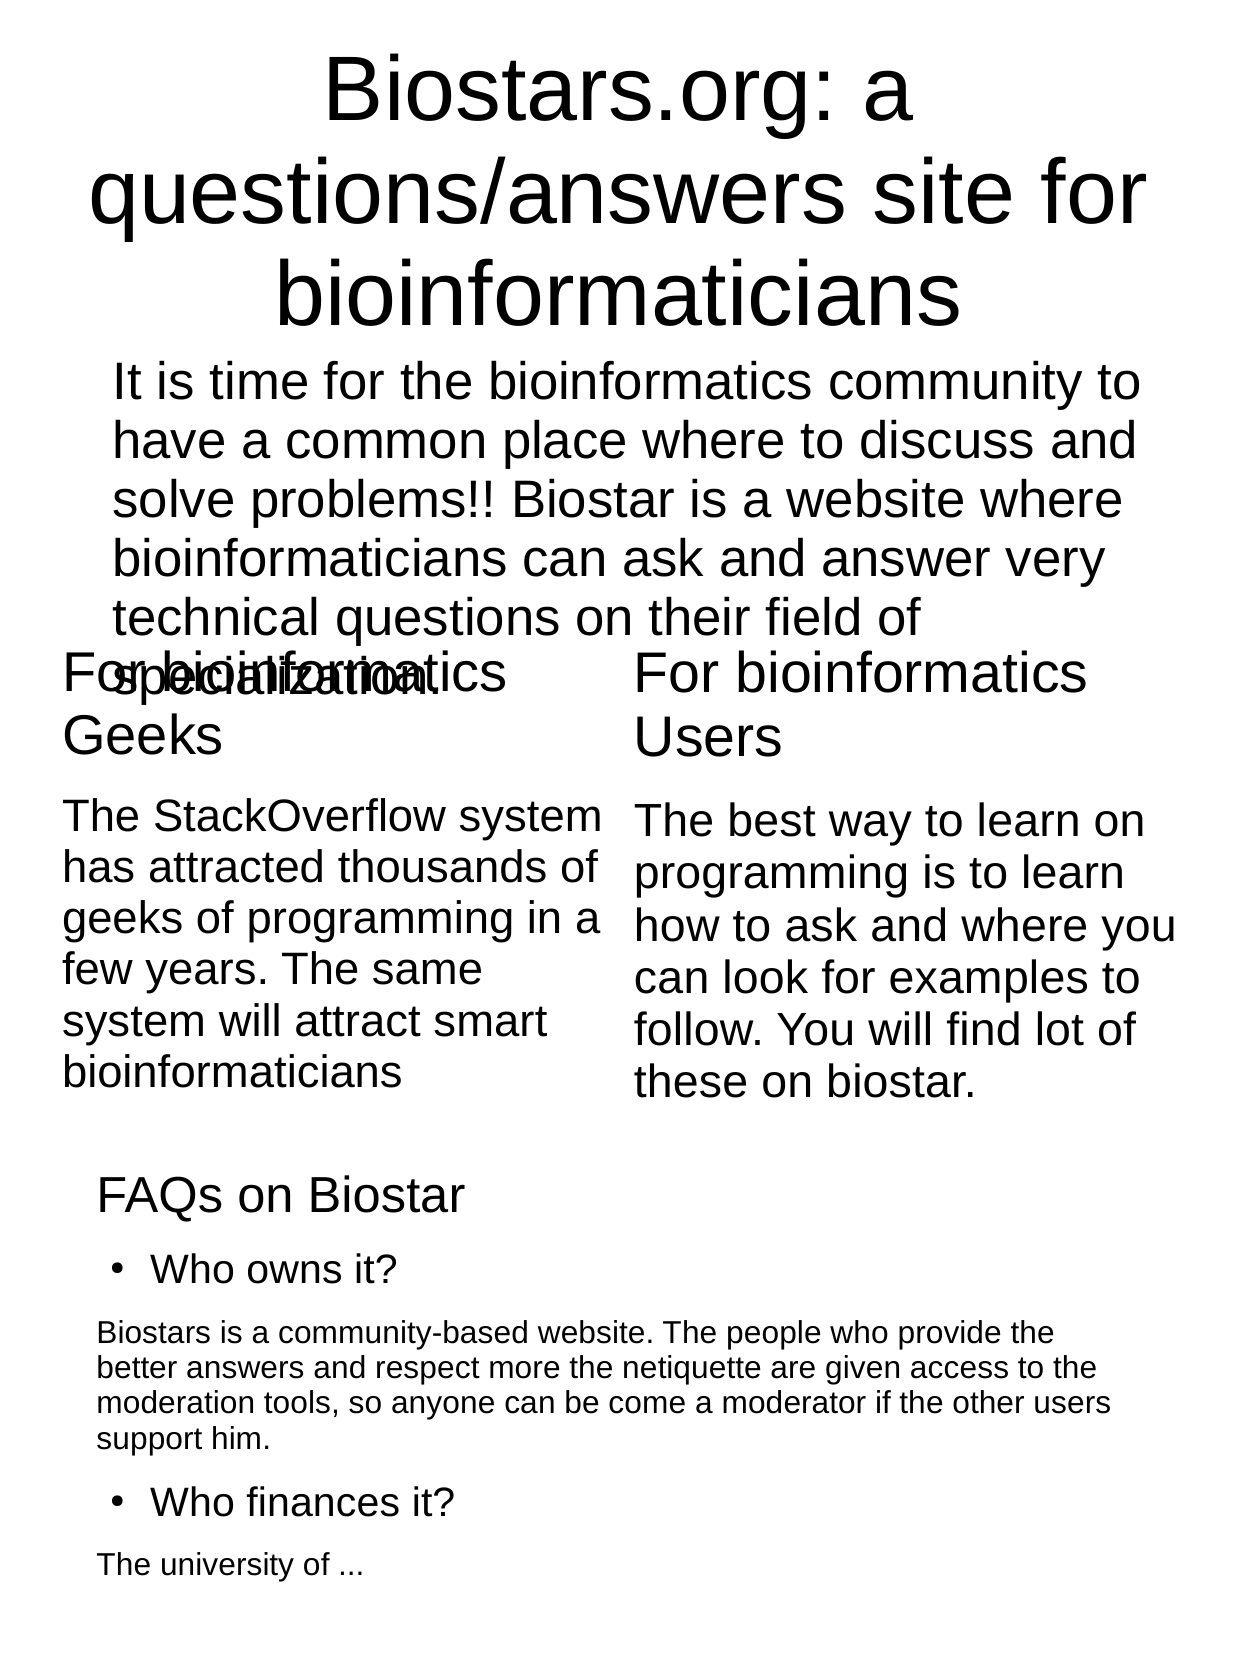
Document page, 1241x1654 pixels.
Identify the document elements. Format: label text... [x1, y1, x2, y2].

list It is time for the bioinformatics community to have a common place where to discuss and solve problems!! Biostar is a website where bioinformaticians can ask and answer very technical questions on their field of specialization. [112, 351, 1163, 713]
title Biostars.org: a questions/answers site for bioinformaticians [37, 37, 1201, 346]
list For bioinformatics Geeks The StackOverflow system has attracted thousands of geeks of programming in a few years. The same system will attract smart bioinformaticians [62, 640, 607, 1139]
list For bioinformatics Users The best way to learn on programming is to learn how to ask and where you can look for examples to follow. You will find lot of these on biostar. [633, 640, 1179, 1139]
list FAQs on Biostar Who owns it? Biostars is a community-based website. The people who provide the better answers and respect more the netiquette are given access to the moderation tools, so anyone can be come a moderator if the other users support him. Who finances it? The university of ... [96, 1166, 1126, 1583]
